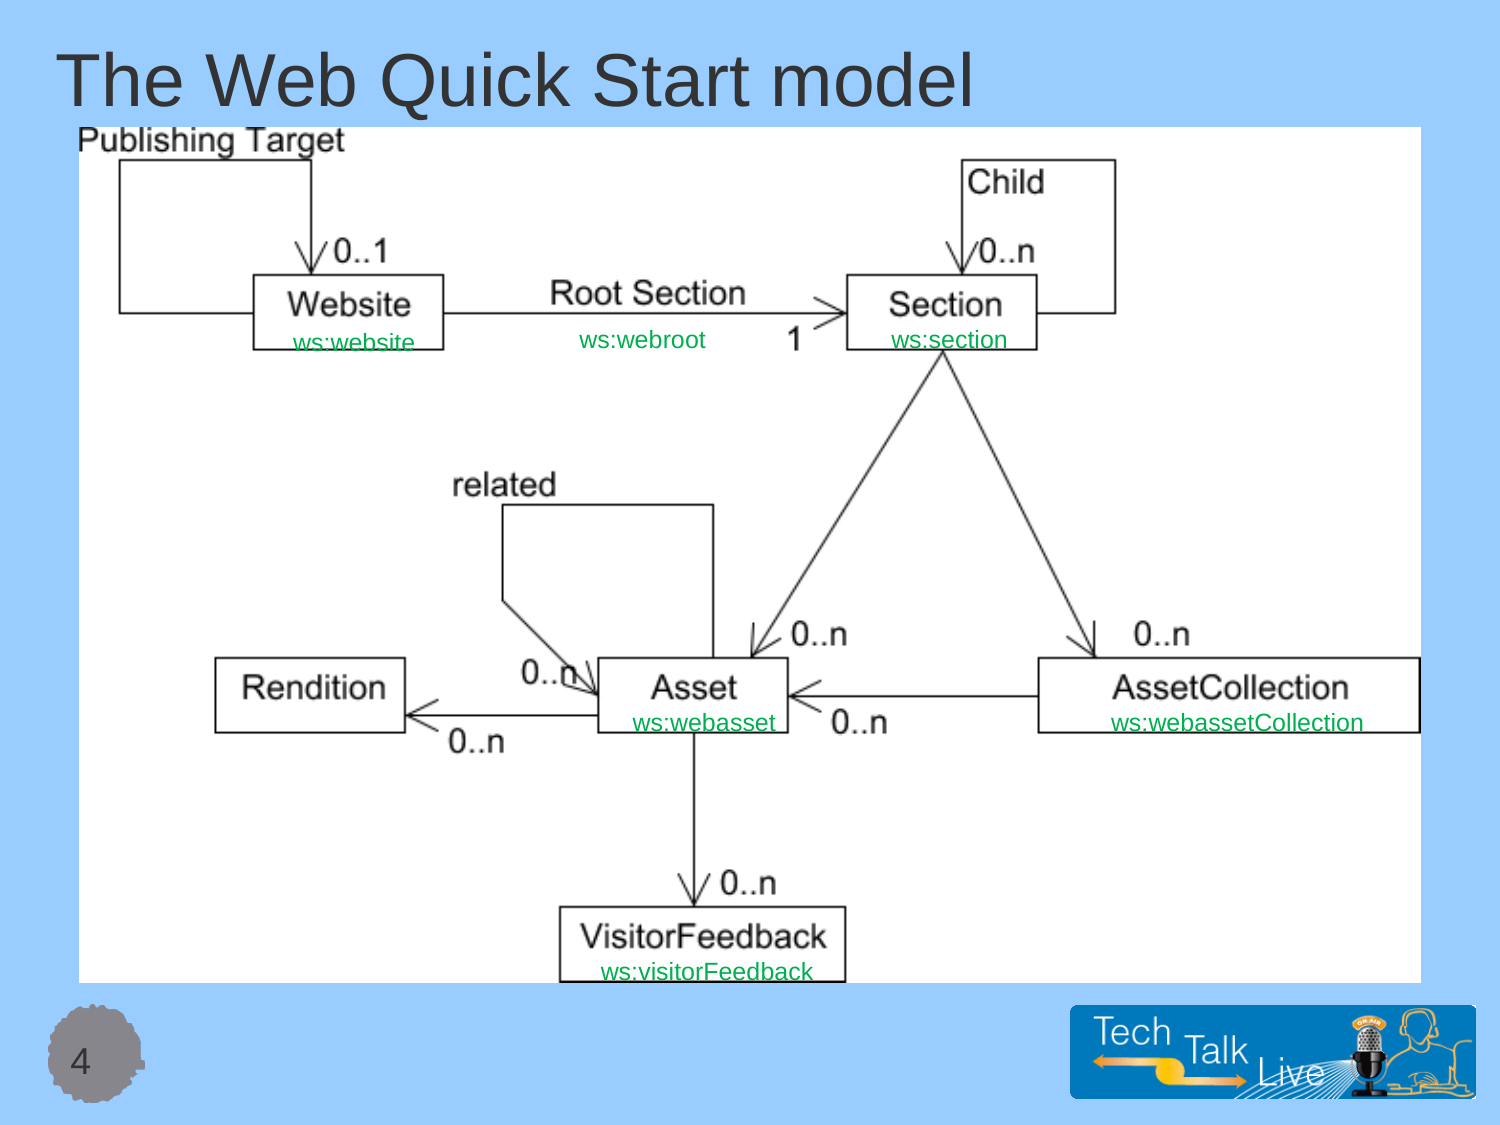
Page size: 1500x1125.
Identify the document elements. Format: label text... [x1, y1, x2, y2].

text_box ws:website [278, 311, 431, 365]
picture [48, 1004, 145, 1103]
text_box ws:webroot [564, 308, 722, 362]
text_box ws:webasset [617, 691, 792, 745]
text_box ws:webassetCollection [1095, 691, 1380, 745]
title The Web Quick Start model [40, 16, 1459, 128]
text_box ws:visitorFeedback [585, 940, 829, 993]
picture [1069, 1005, 1476, 1099]
picture [79, 127, 1421, 983]
text_box ws:section [876, 308, 1024, 362]
slide_number <number> [55, 1022, 136, 1083]
